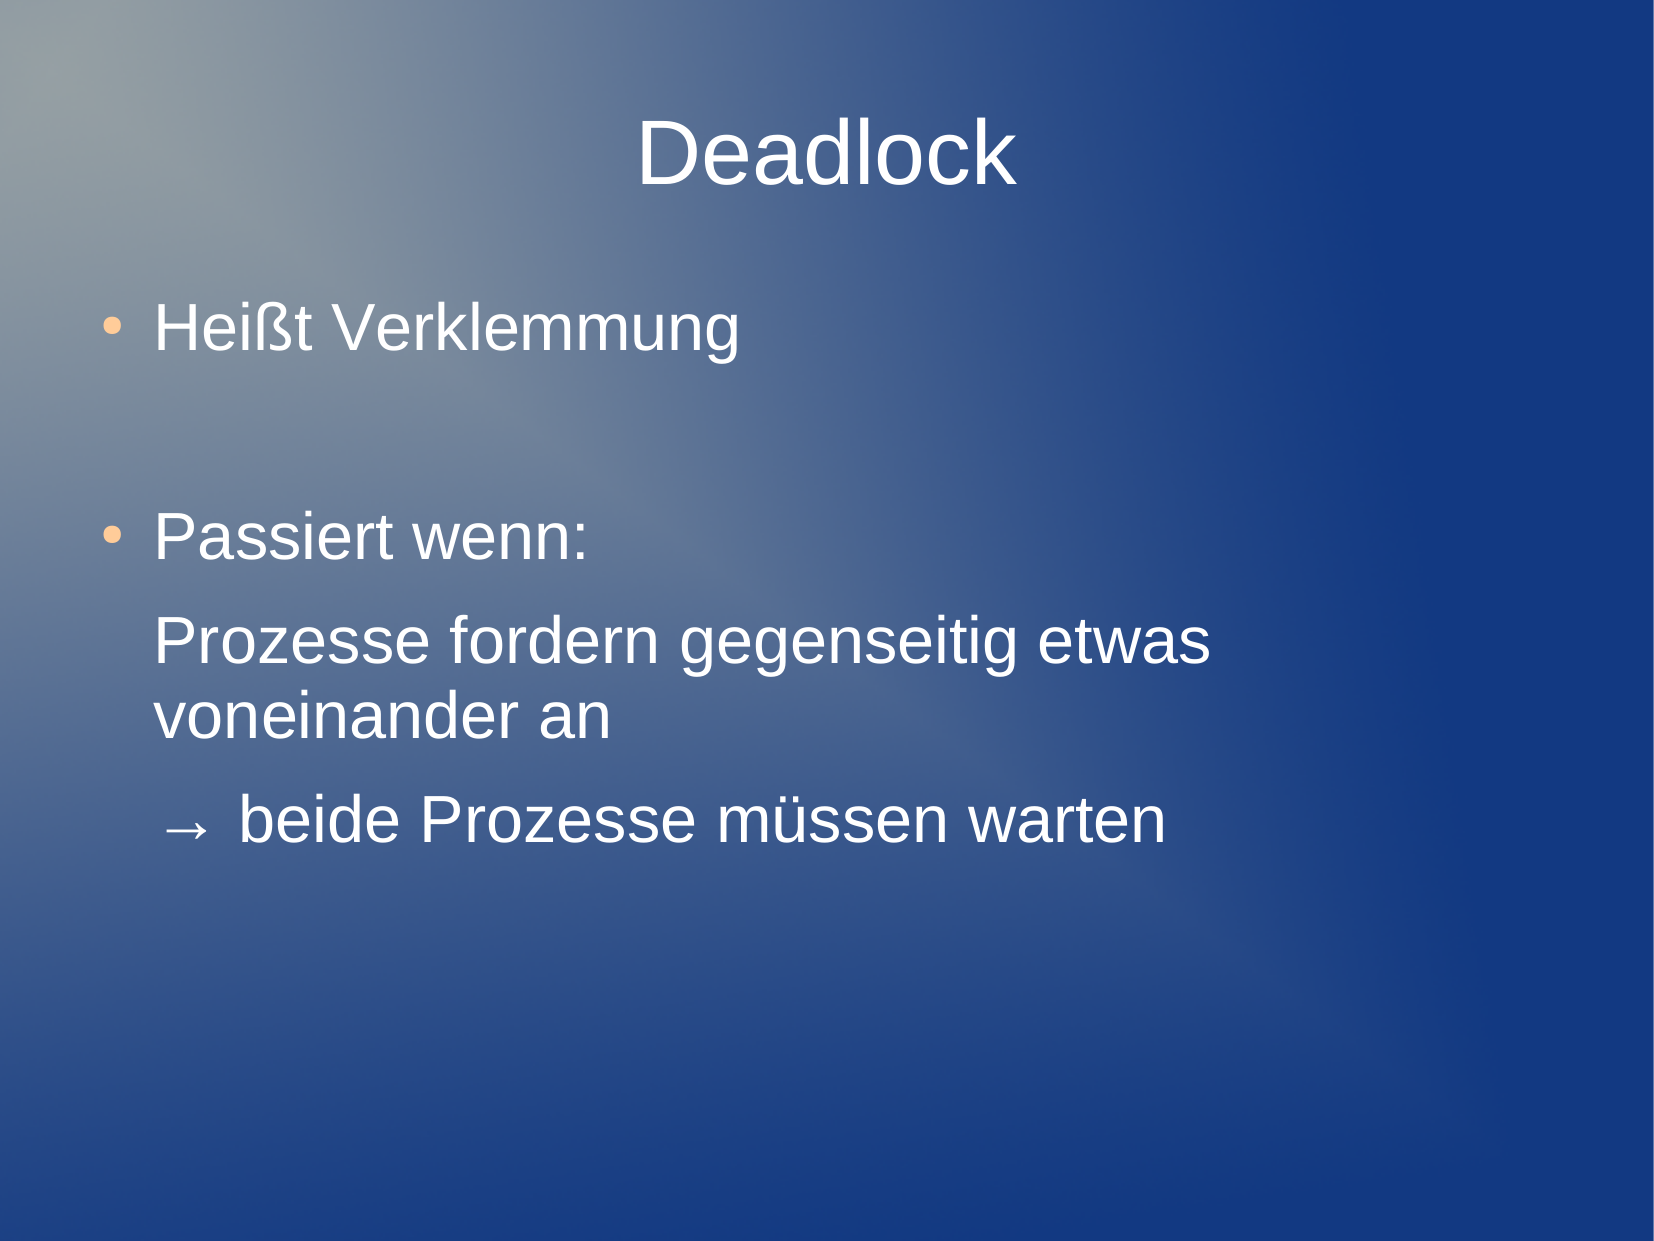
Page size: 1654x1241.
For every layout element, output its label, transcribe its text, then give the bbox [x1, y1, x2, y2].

list Heißt Verklemmung Passiert wenn: Prozesse fordern gegenseitig etwas voneinander an → beide Prozesse müssen warten [82, 290, 1571, 1109]
title Deadlock [82, 49, 1571, 257]
picture [0, 0, 1654, 1241]
